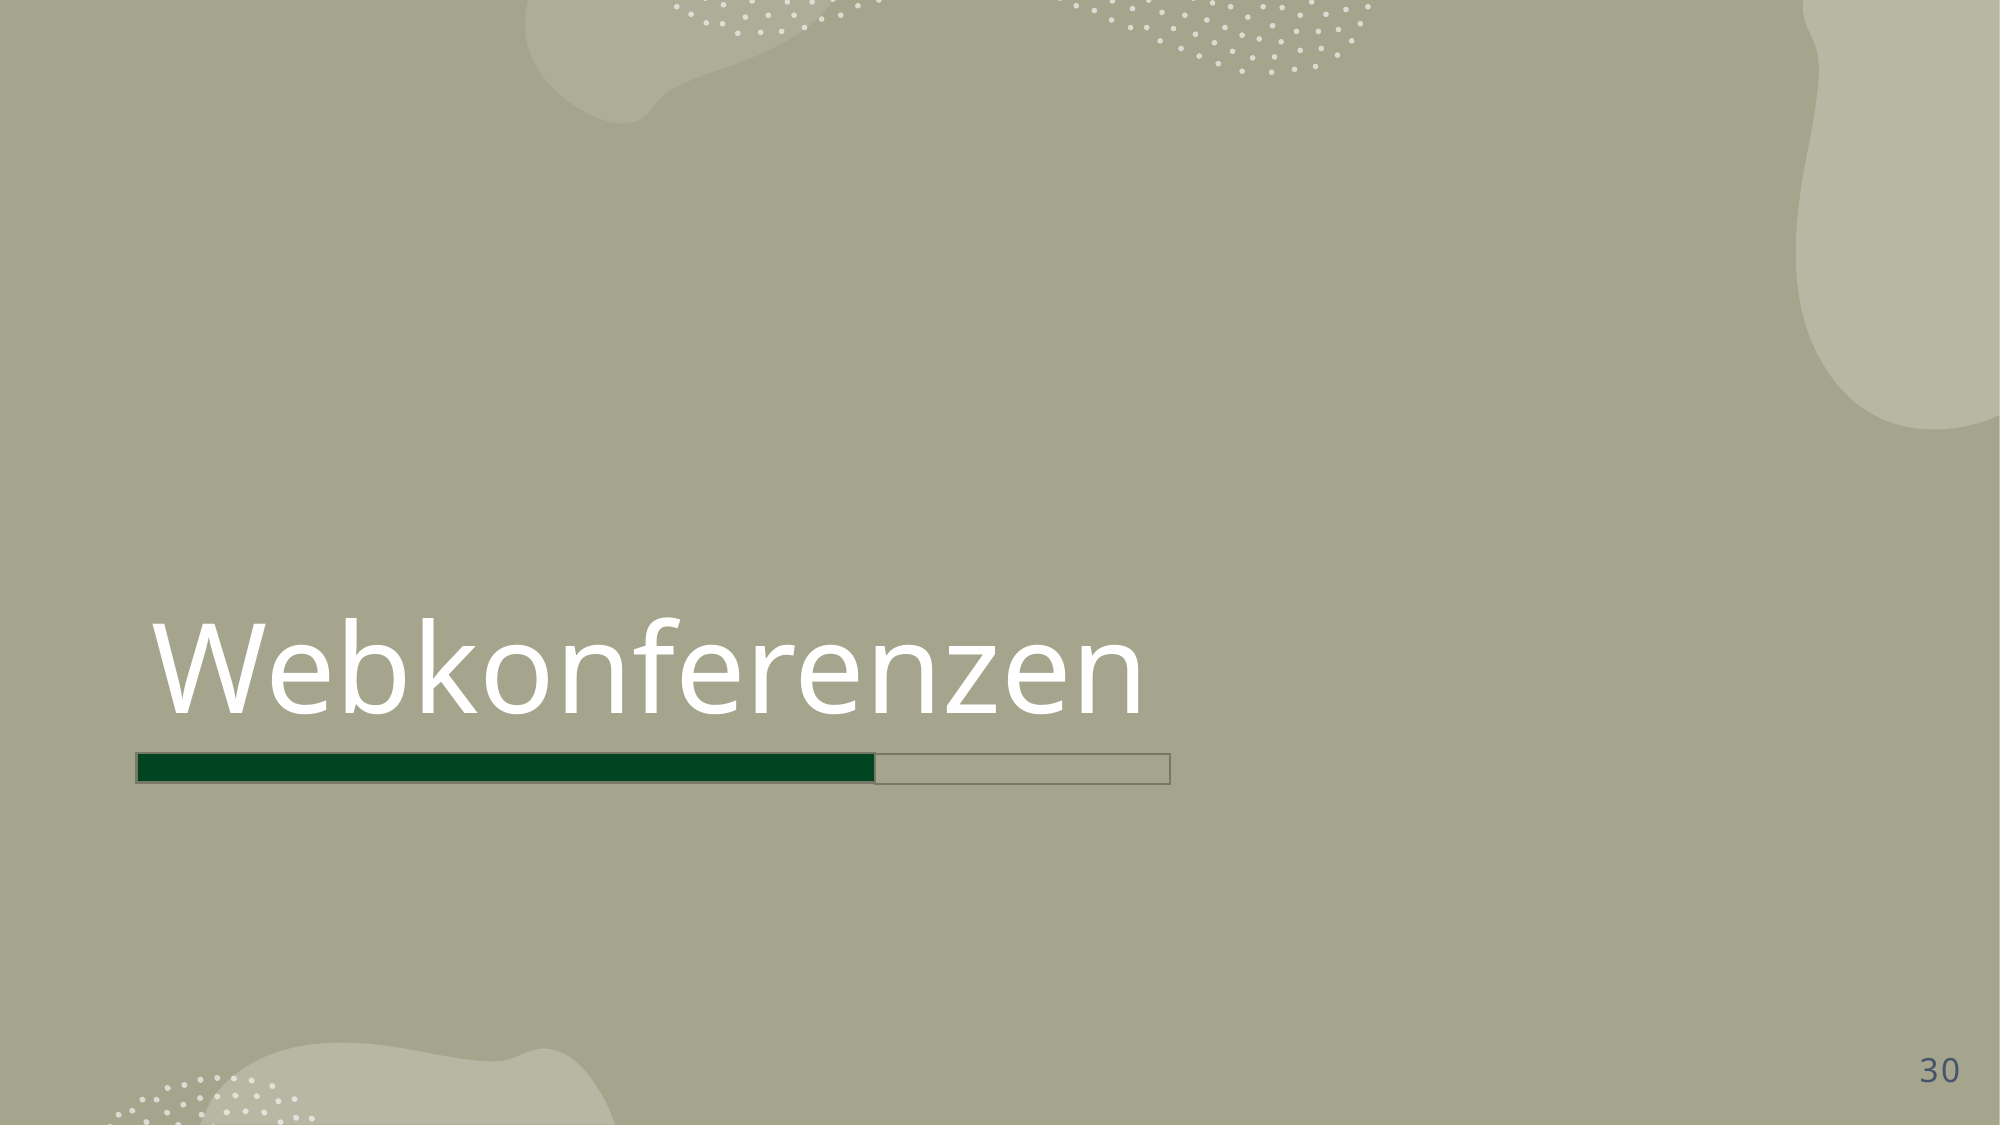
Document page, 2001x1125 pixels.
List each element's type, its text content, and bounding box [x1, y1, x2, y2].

text_box [136, 753, 874, 782]
text_box [1887, 1019, 1993, 1125]
title Webkonferenzen [136, 280, 1862, 749]
